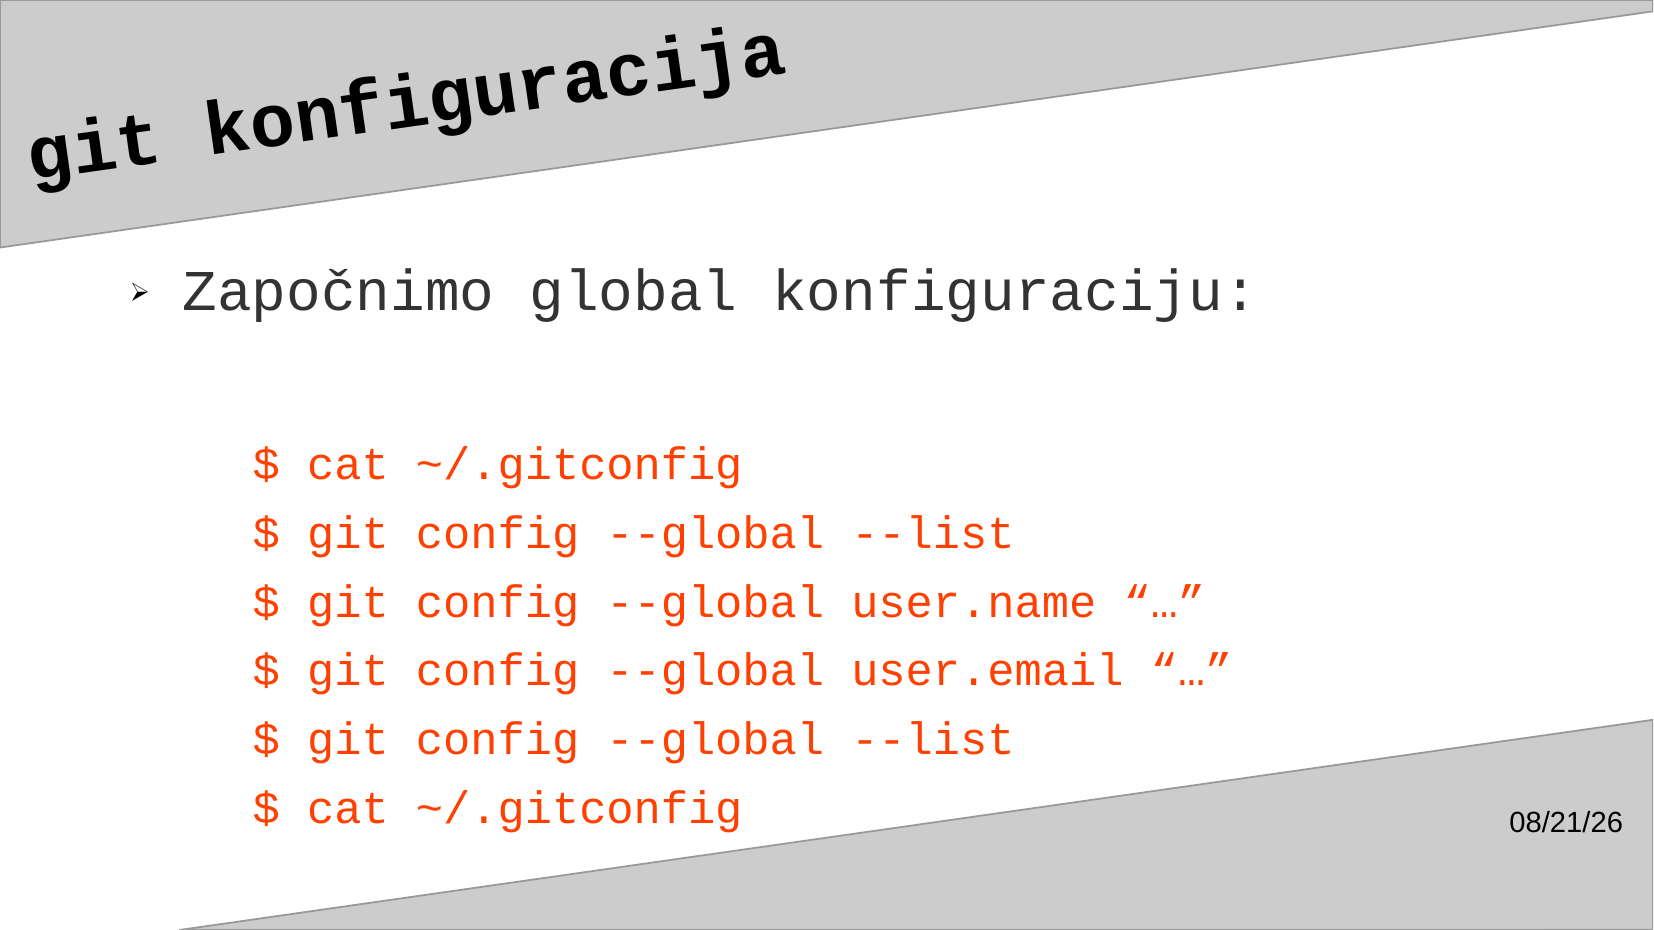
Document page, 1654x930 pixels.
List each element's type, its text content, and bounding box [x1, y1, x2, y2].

title git konfiguracija [16, 0, 1501, 239]
list Započnimo global konfiguraciju: $ cat ~/.gitconfig $ git config --global --list $ git config --global user.name “…” $ git config --global user.email “…” $ git config --global --list $ cat ~/.gitconfig [112, 262, 1493, 840]
